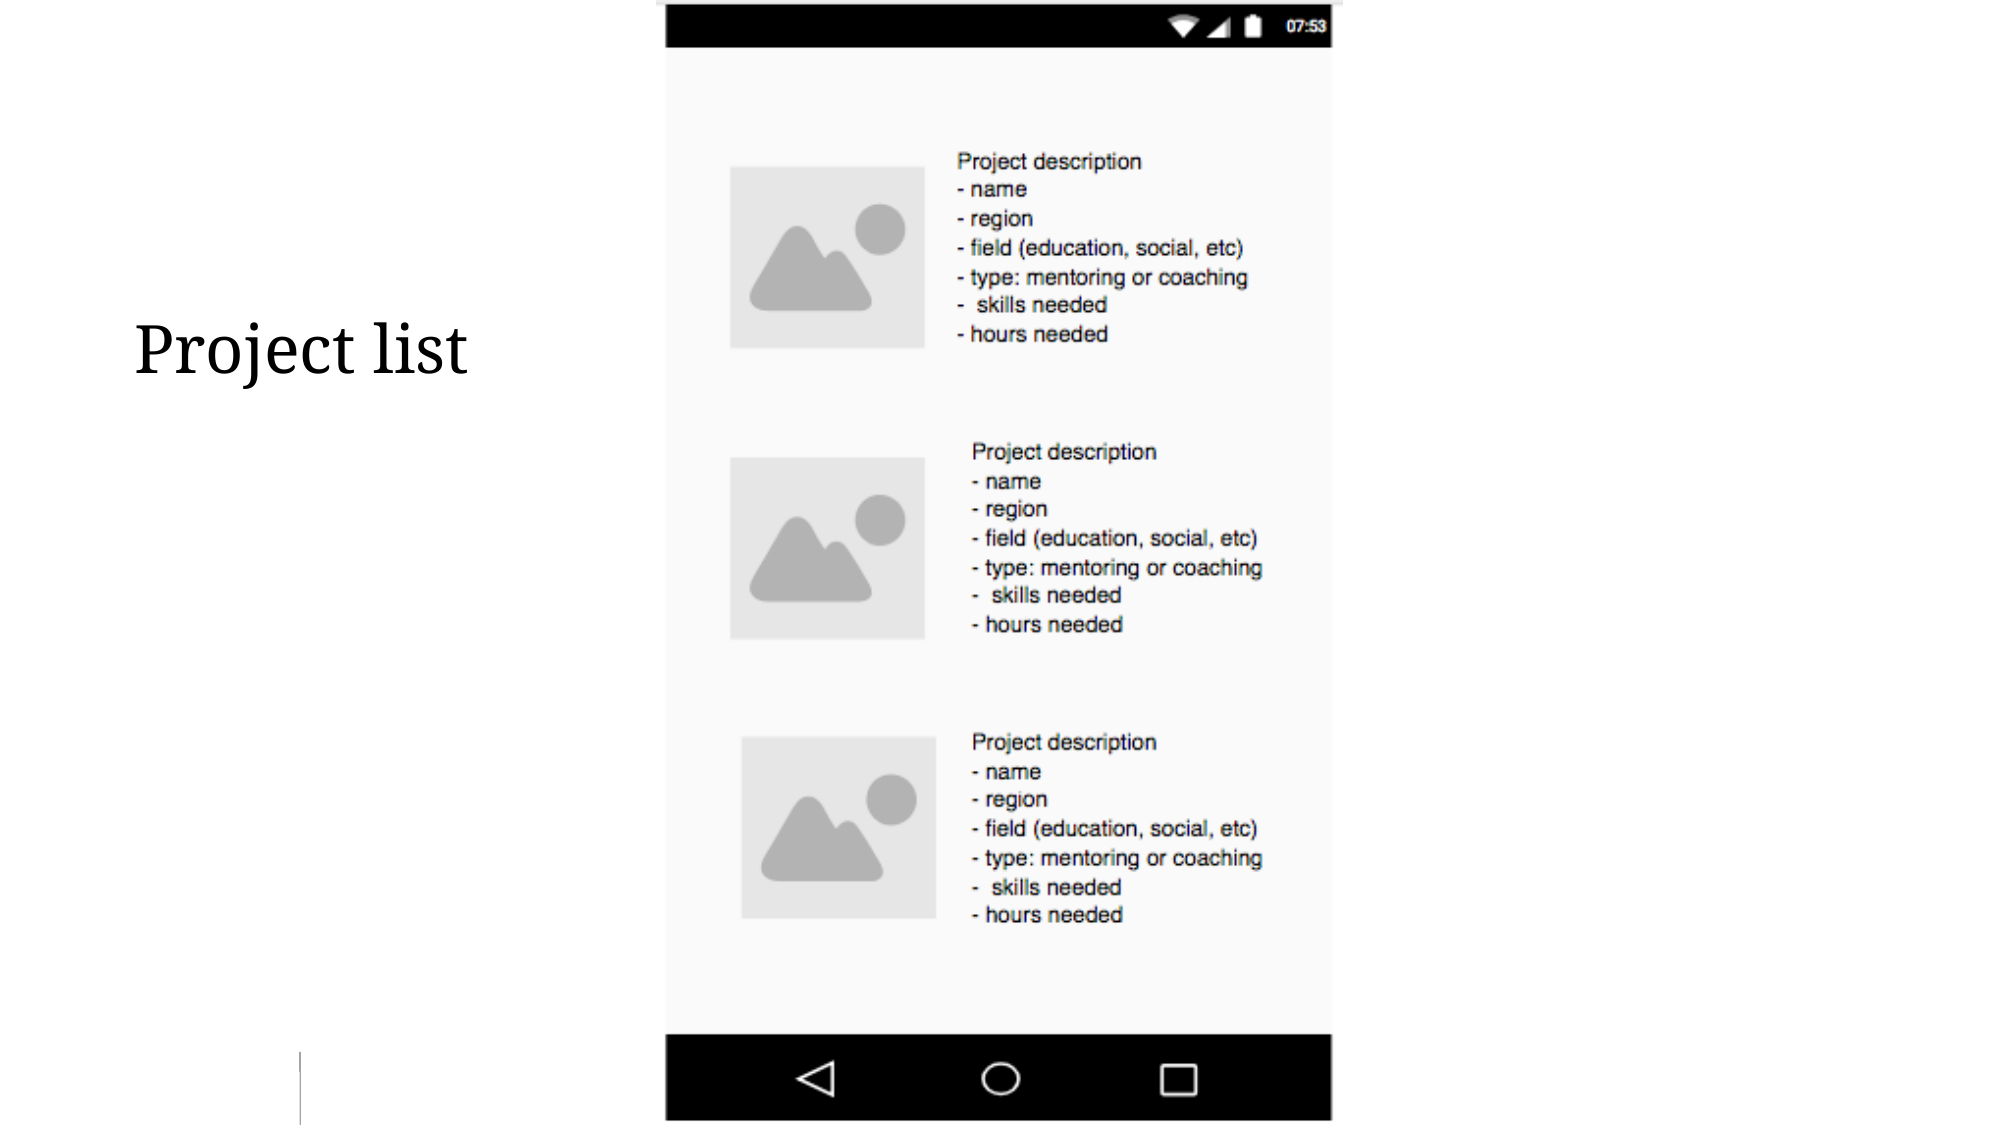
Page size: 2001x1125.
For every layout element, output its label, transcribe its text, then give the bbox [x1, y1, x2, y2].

picture [656, 0, 1343, 1125]
text_box Project list [119, 299, 509, 395]
